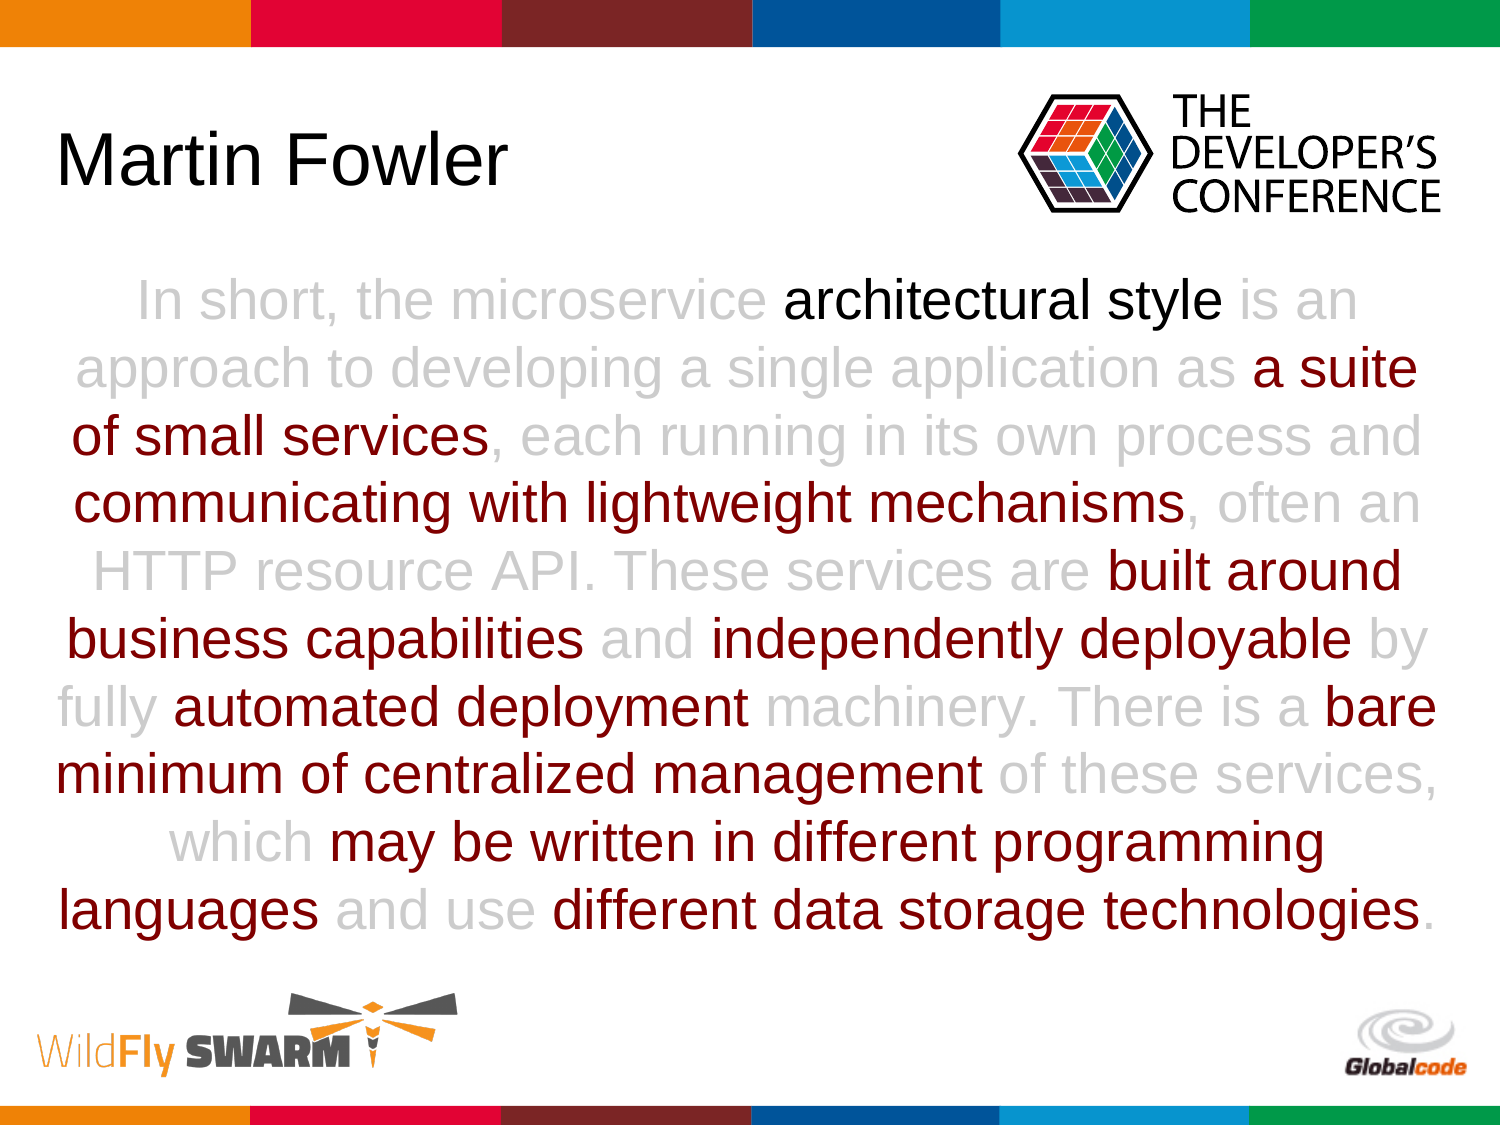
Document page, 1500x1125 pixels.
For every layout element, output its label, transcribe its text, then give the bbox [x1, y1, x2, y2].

list In short, the microservice architectural style is an approach to developing a single application as a suite of small services, each running in its own process and communicating with lightweight mechanisms, often an HTTP resource API. These services are built around business capabilities and independently deployable by fully automated deployment machinery. There is a bare minimum of centralized management of these services, which may be written in different programming languages and use different data storage technologies. [41, 255, 1459, 1000]
picture [28, 974, 466, 1095]
title Martin Fowler [41, 79, 975, 232]
picture [1328, 964, 1486, 1105]
